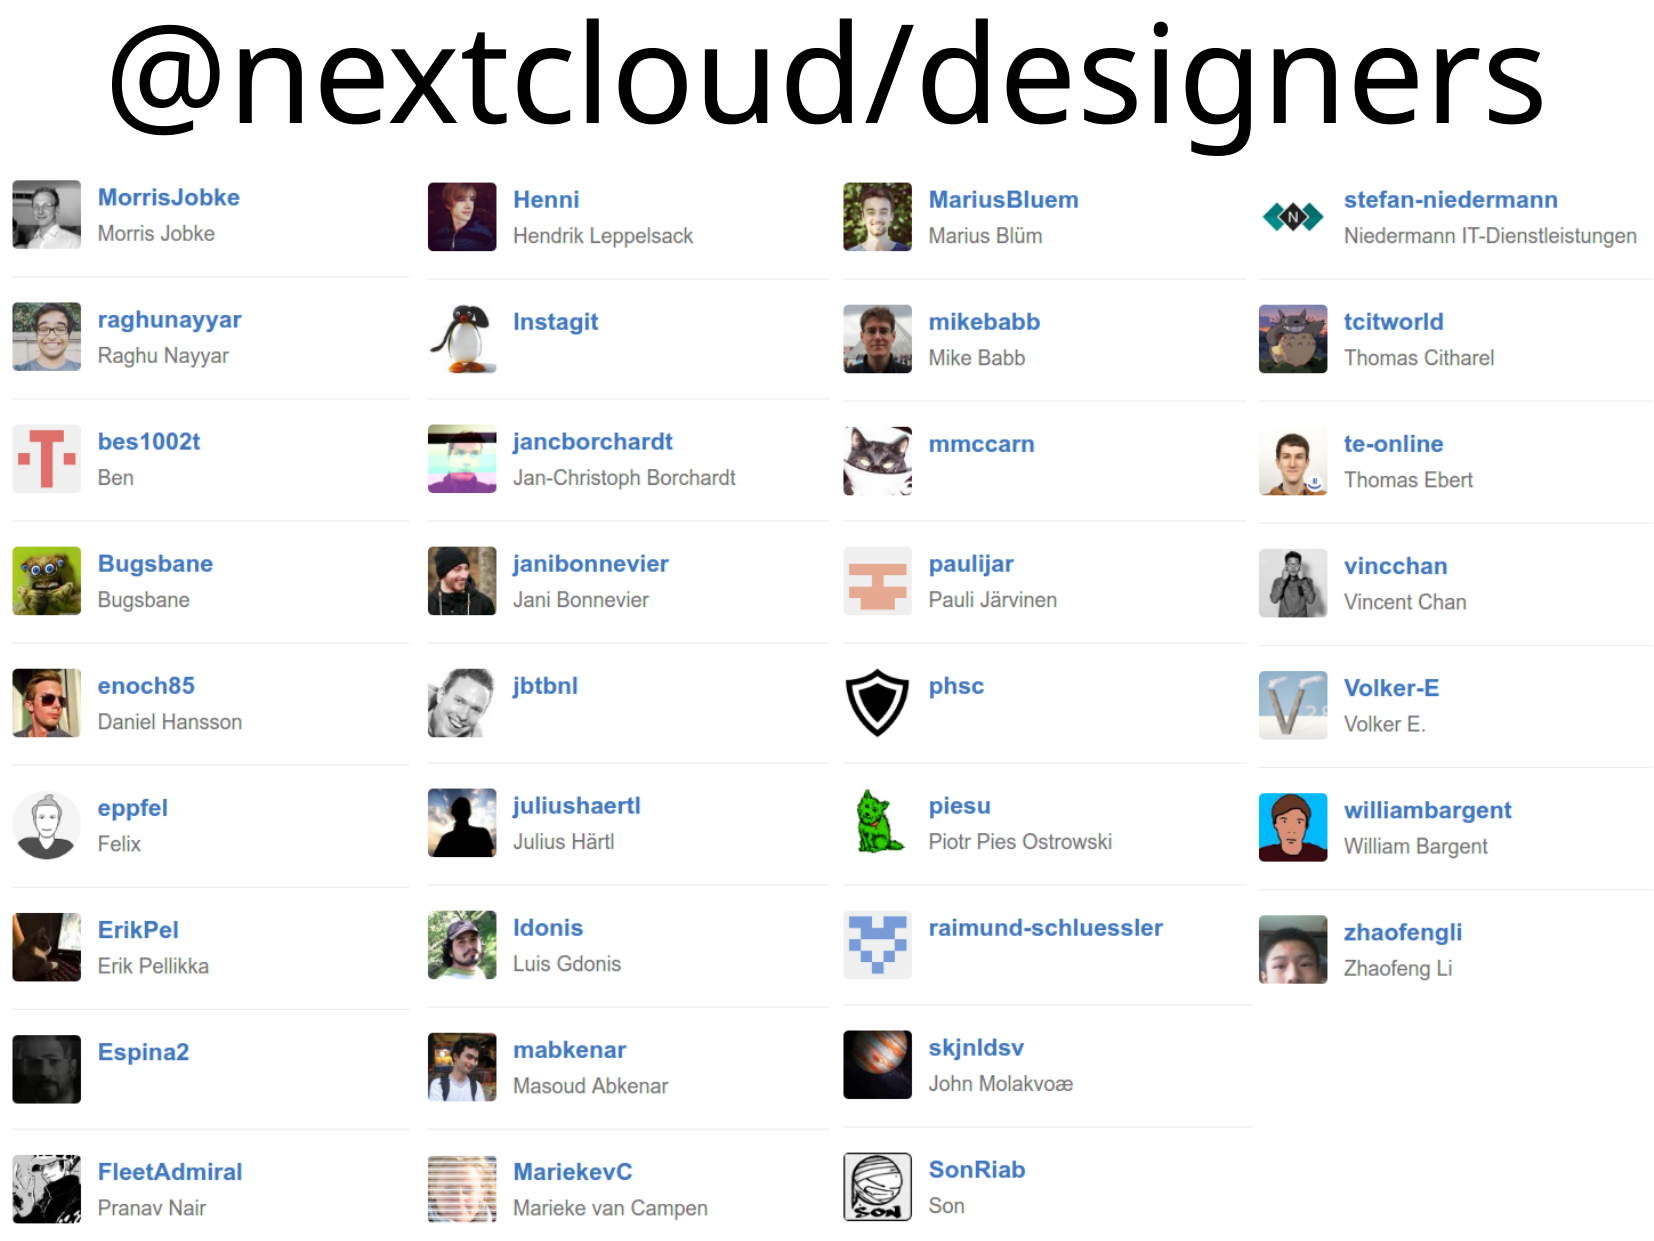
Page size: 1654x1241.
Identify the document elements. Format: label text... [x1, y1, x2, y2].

picture [0, 169, 1654, 1241]
title @nextcloud/designers [82, 0, 1571, 169]
